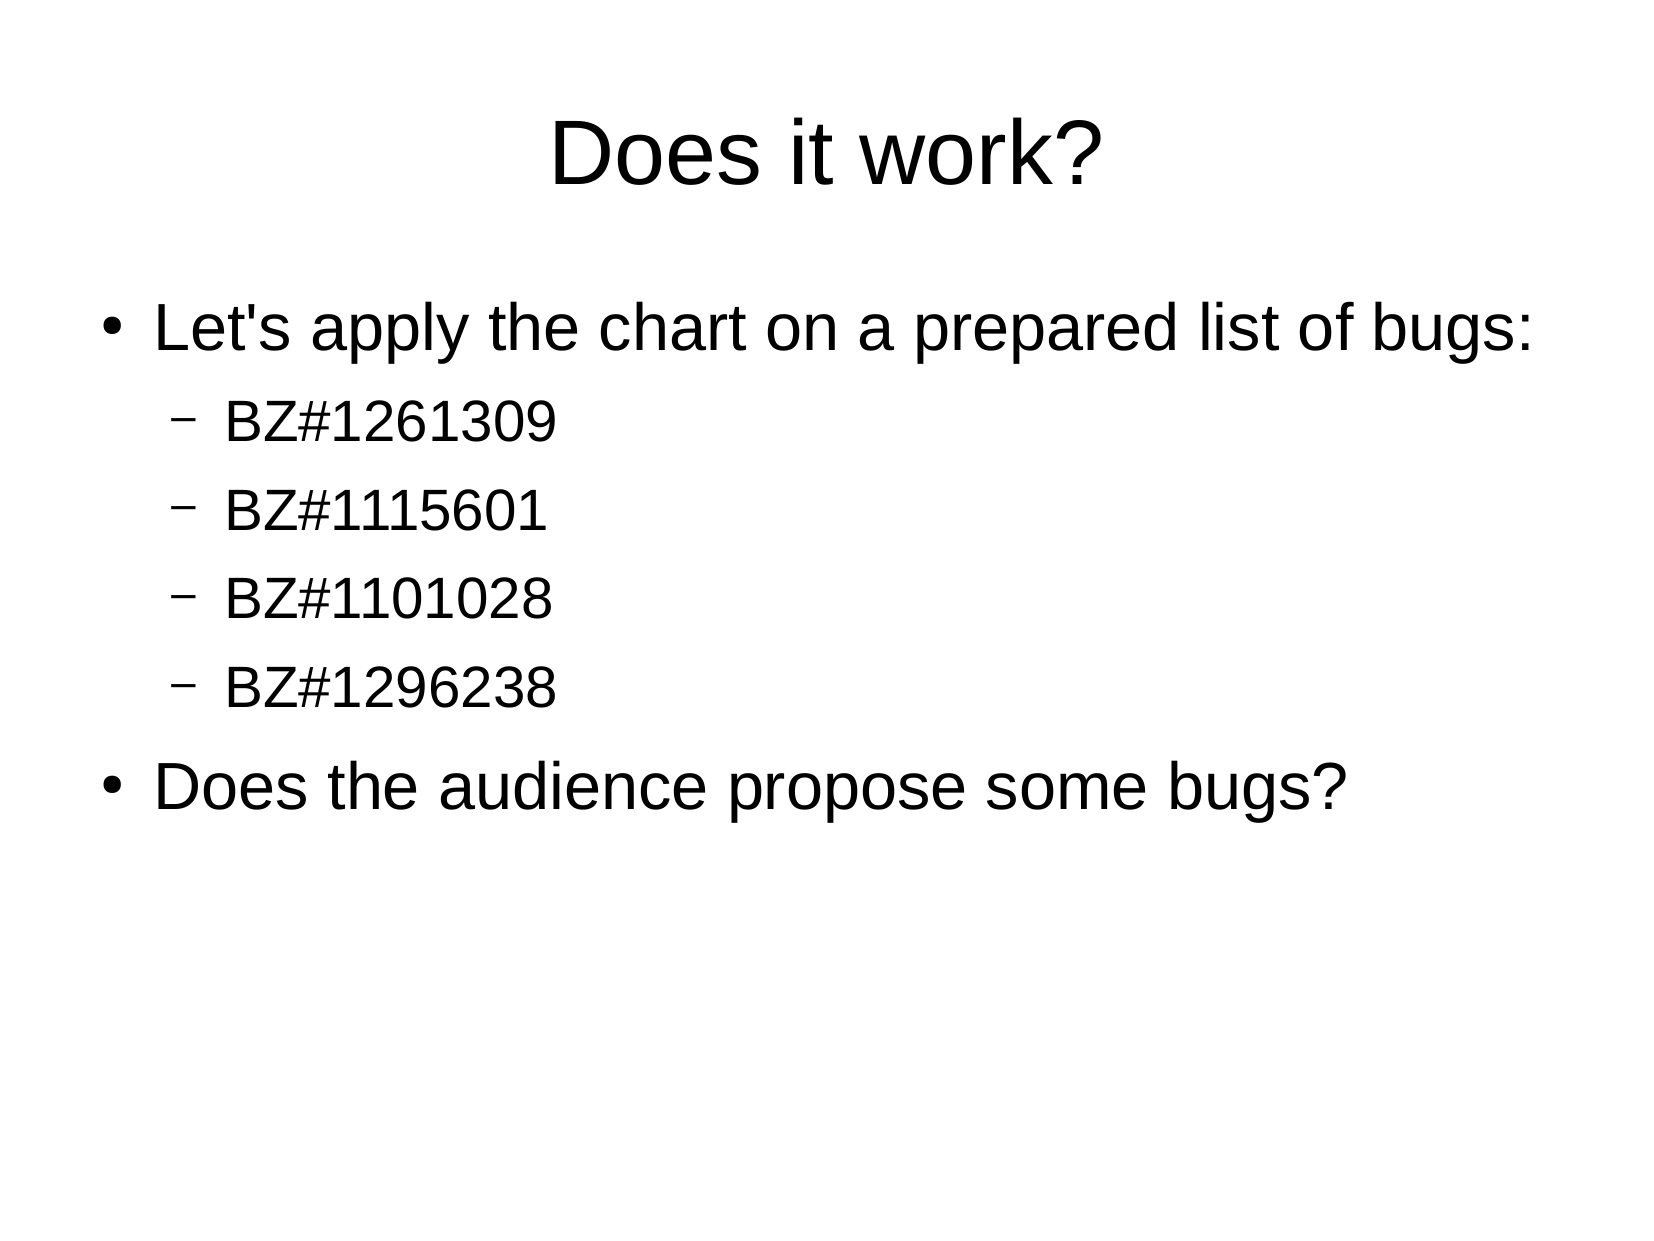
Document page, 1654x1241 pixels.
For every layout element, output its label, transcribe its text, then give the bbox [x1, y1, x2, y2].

list Let's apply the chart on a prepared list of bugs: BZ#1261309 BZ#1115601 BZ#1101028 BZ#1296238 Does the audience propose some bugs? [82, 290, 1571, 1010]
title Does it work? [82, 49, 1571, 257]
